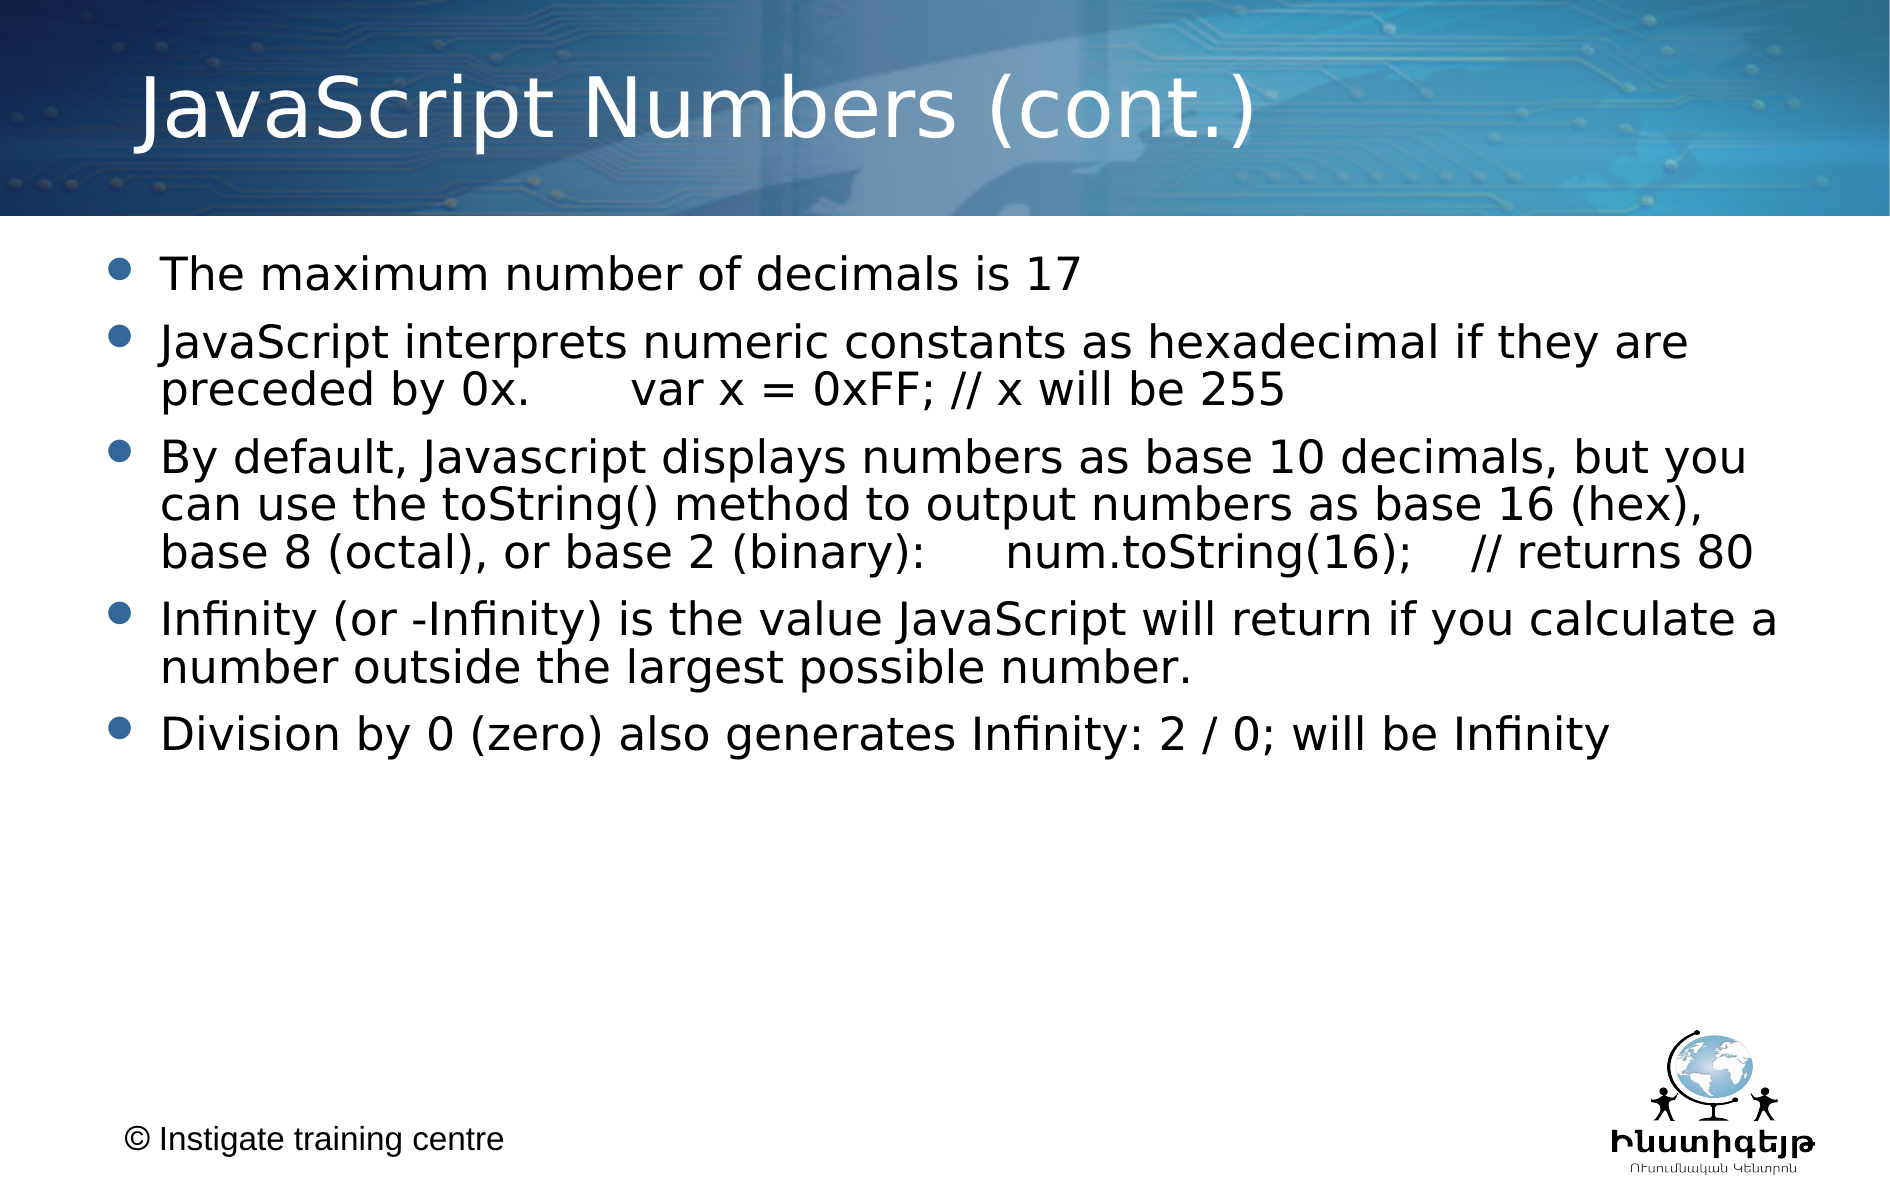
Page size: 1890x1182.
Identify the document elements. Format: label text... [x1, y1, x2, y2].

picture [1612, 1030, 1815, 1175]
list The maximum number of decimals is 17 JavaScript interprets numeric constants as hexadecimal if they are preceded by 0x. var x = 0xFF; // x will be 255 By default, Javascript displays numbers as base 10 decimals, but you can use the toString() method to output numbers as base 16 (hex), base 8 (octal), or base 2 (binary): num.toString(16); // returns 80 Infinity (or -Infinity) is the value JavaScript will return if you calculate a number outside the largest possible number. Division by 0 (zero) also generates Infinity: 2 / 0; will be Infinity [105, 252, 1795, 273]
picture [0, 0, 1890, 216]
